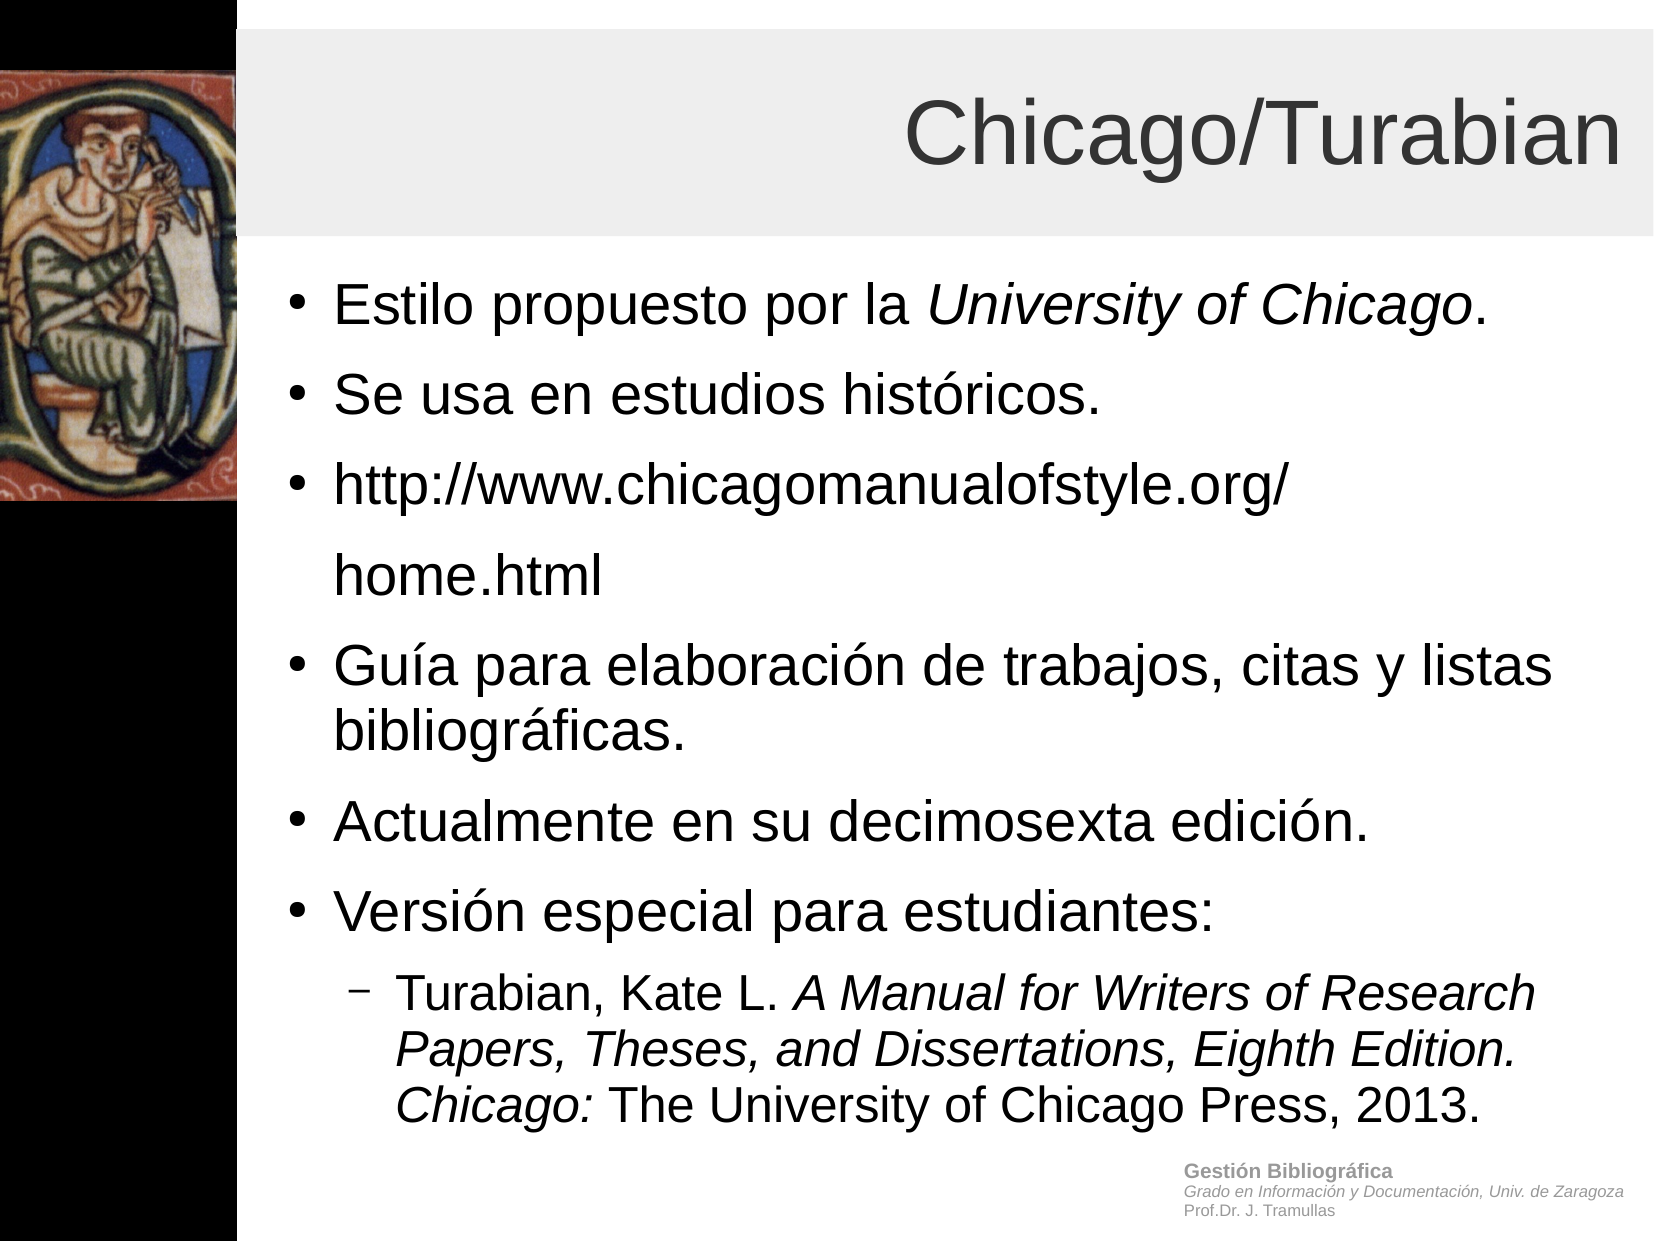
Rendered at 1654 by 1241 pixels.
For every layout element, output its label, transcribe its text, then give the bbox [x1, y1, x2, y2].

list Estilo propuesto por la University of Chicago. Se usa en estudios históricos. http://www.chicagomanualofstyle.org/ home.html Guía para elaboración de trabajos, citas y listas bibliográficas. Actualmente en su decimosexta edición. Versión especial para estudiantes: Turabian, Kate L. A Manual for Writers of Research Papers, Theses, and Dissertations, Eighth Edition. Chicago: The University of Chicago Press, 2013. [271, 271, 1619, 1134]
picture [0, 70, 237, 501]
title Chicago/Turabian [236, 29, 1654, 237]
